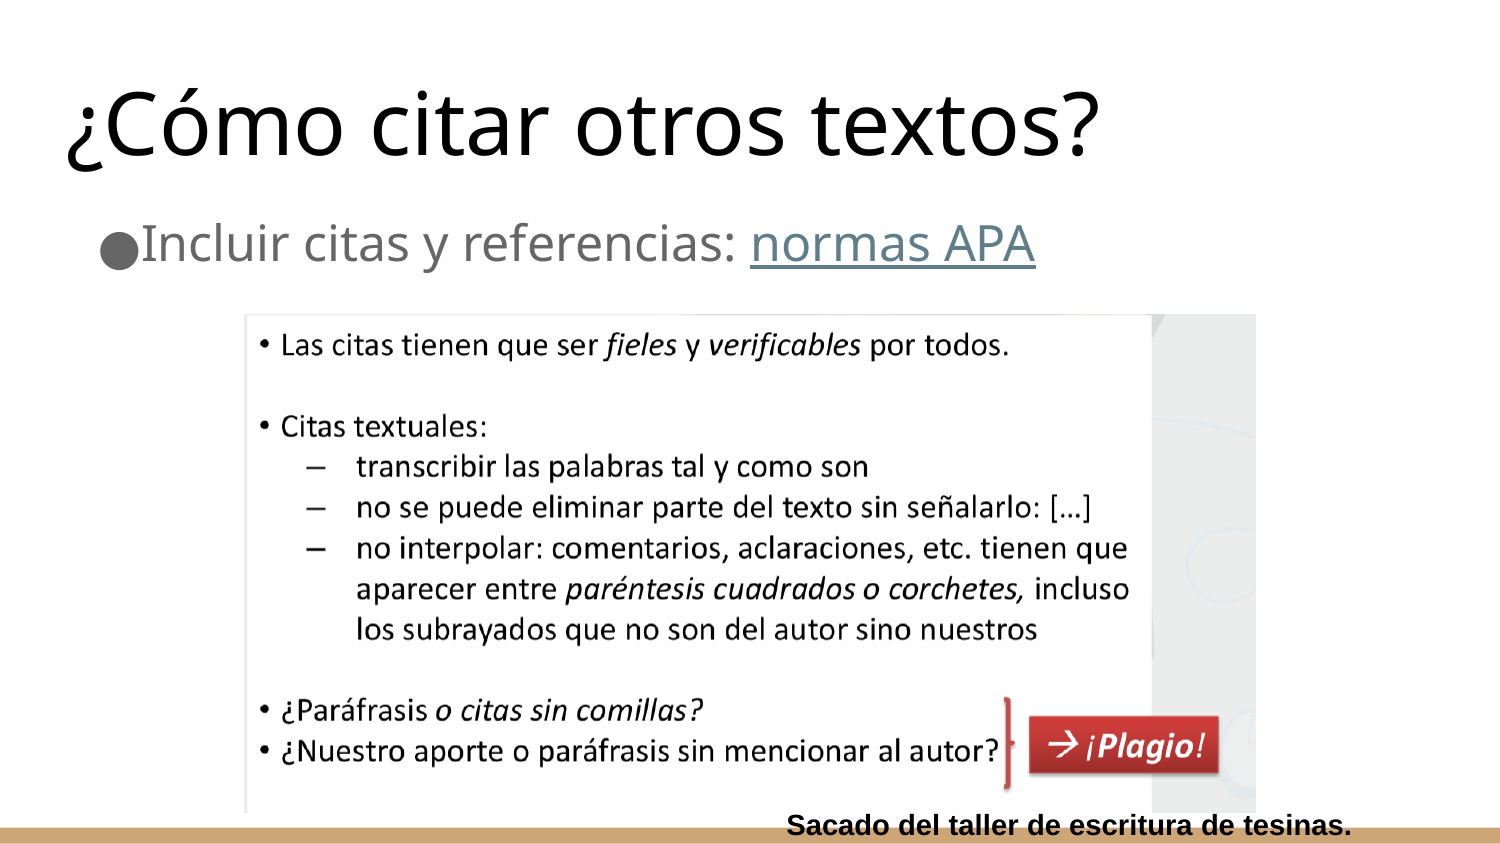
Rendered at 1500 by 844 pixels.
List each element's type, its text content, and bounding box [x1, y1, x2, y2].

picture [244, 314, 1256, 813]
text_box Sacado del taller de escritura de tesinas. [771, 791, 1429, 844]
title ¿Cómo citar otros textos? [51, 51, 1449, 186]
list Incluir citas y referencias: normas APA [51, 186, 1449, 296]
